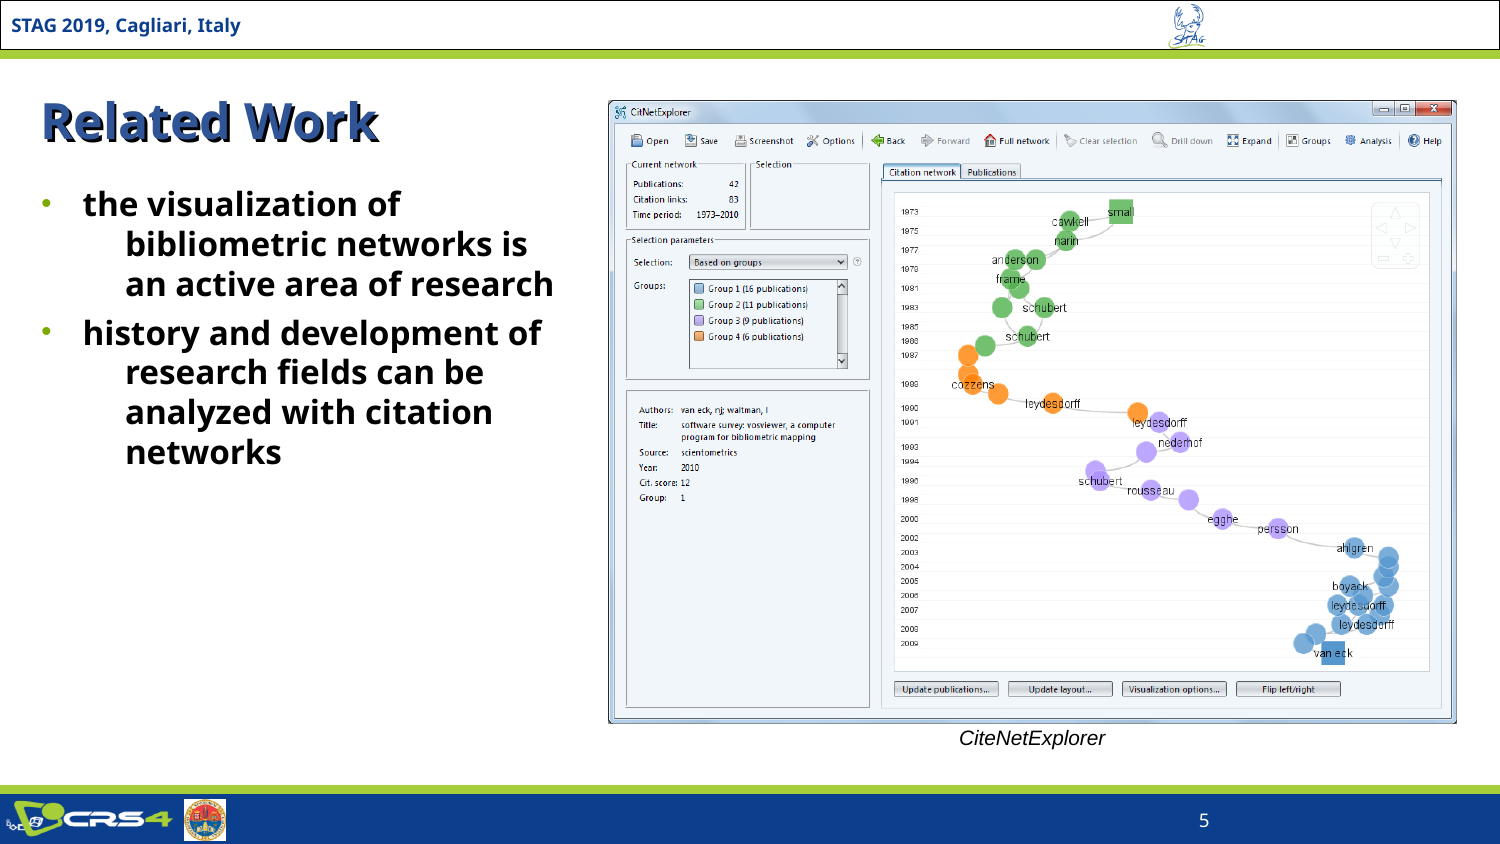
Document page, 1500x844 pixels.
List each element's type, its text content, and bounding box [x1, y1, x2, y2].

text_box [1187, 802, 1500, 831]
text_box the visualization of bibliometric networks is an active area of research history and development of research fields can be analyzed with citation networks [29, 177, 571, 726]
text_box CiteNetExplorer [651, 716, 1414, 744]
title Related Work [29, 58, 1471, 181]
picture [608, 100, 1457, 724]
